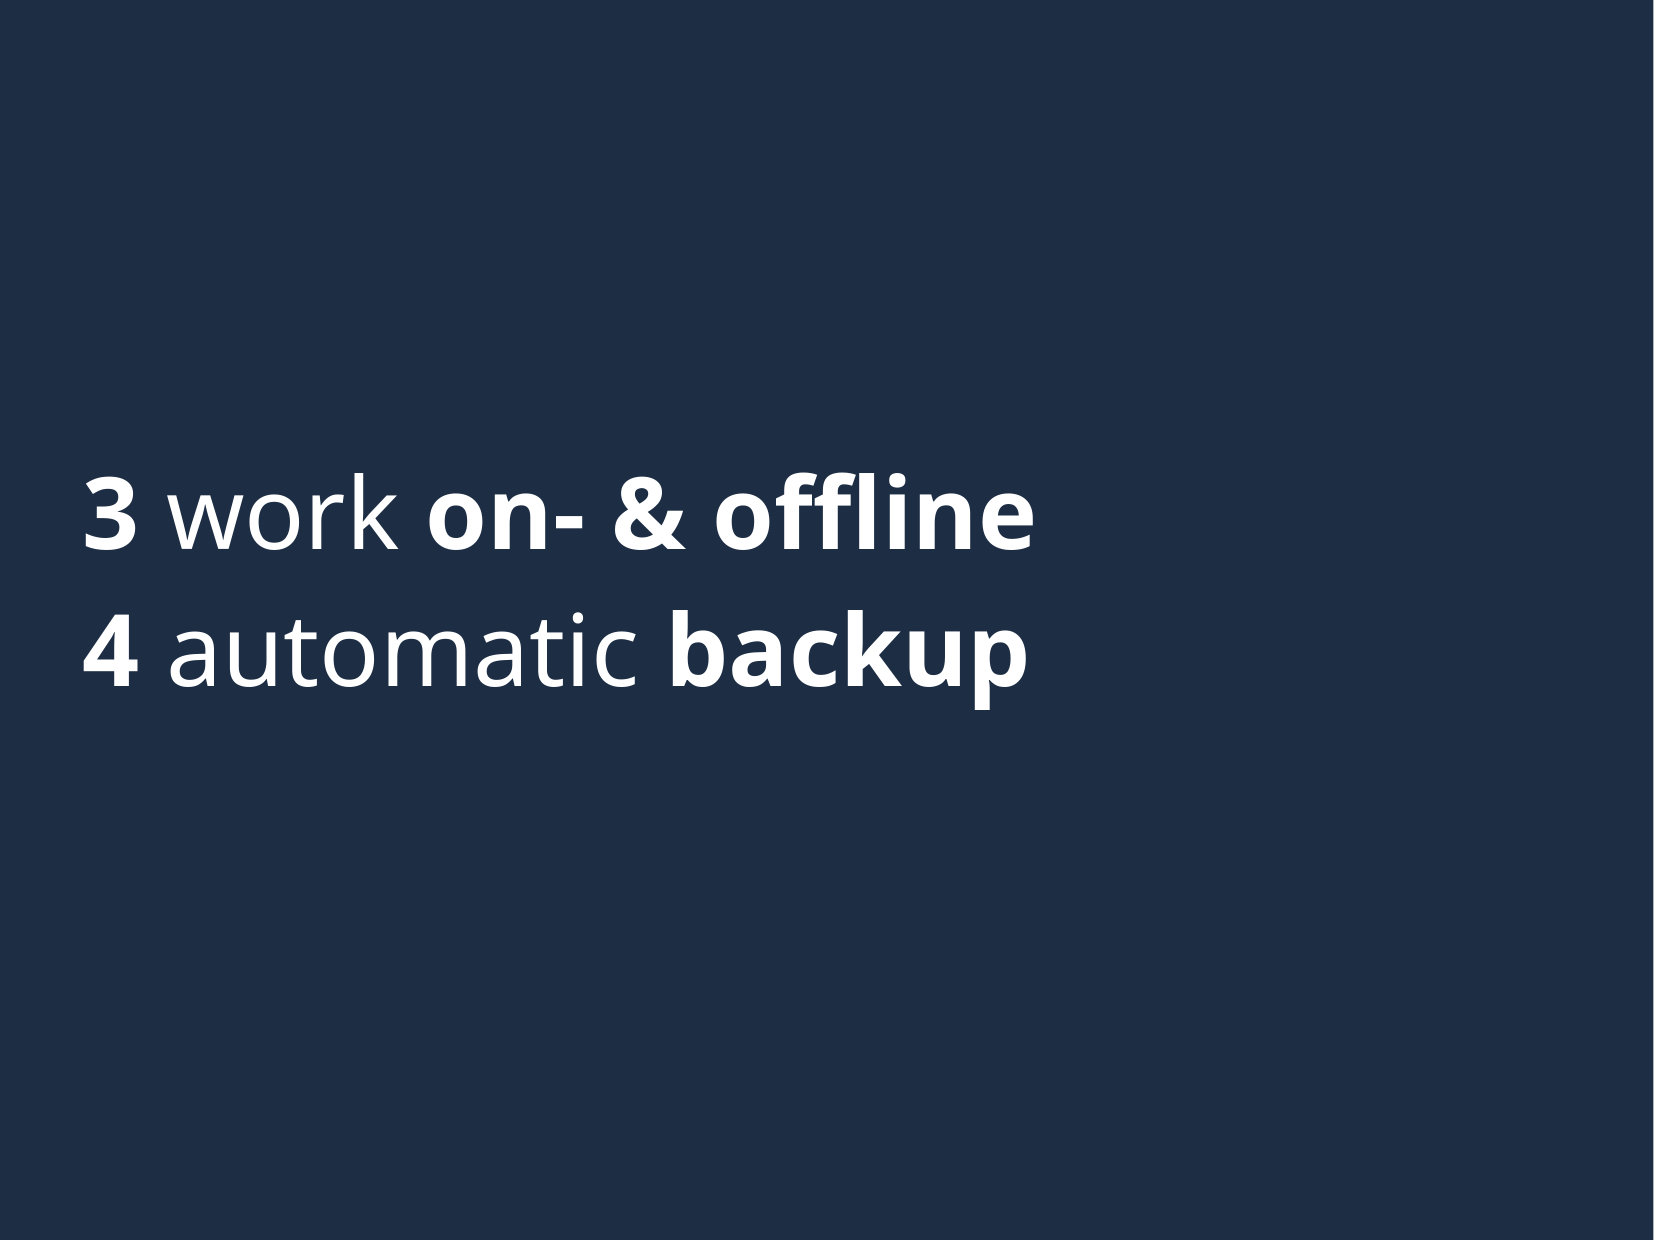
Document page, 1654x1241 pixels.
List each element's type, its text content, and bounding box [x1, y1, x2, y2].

subtitle 3 work on- & offline 4 automatic backup [82, 49, 1571, 1109]
